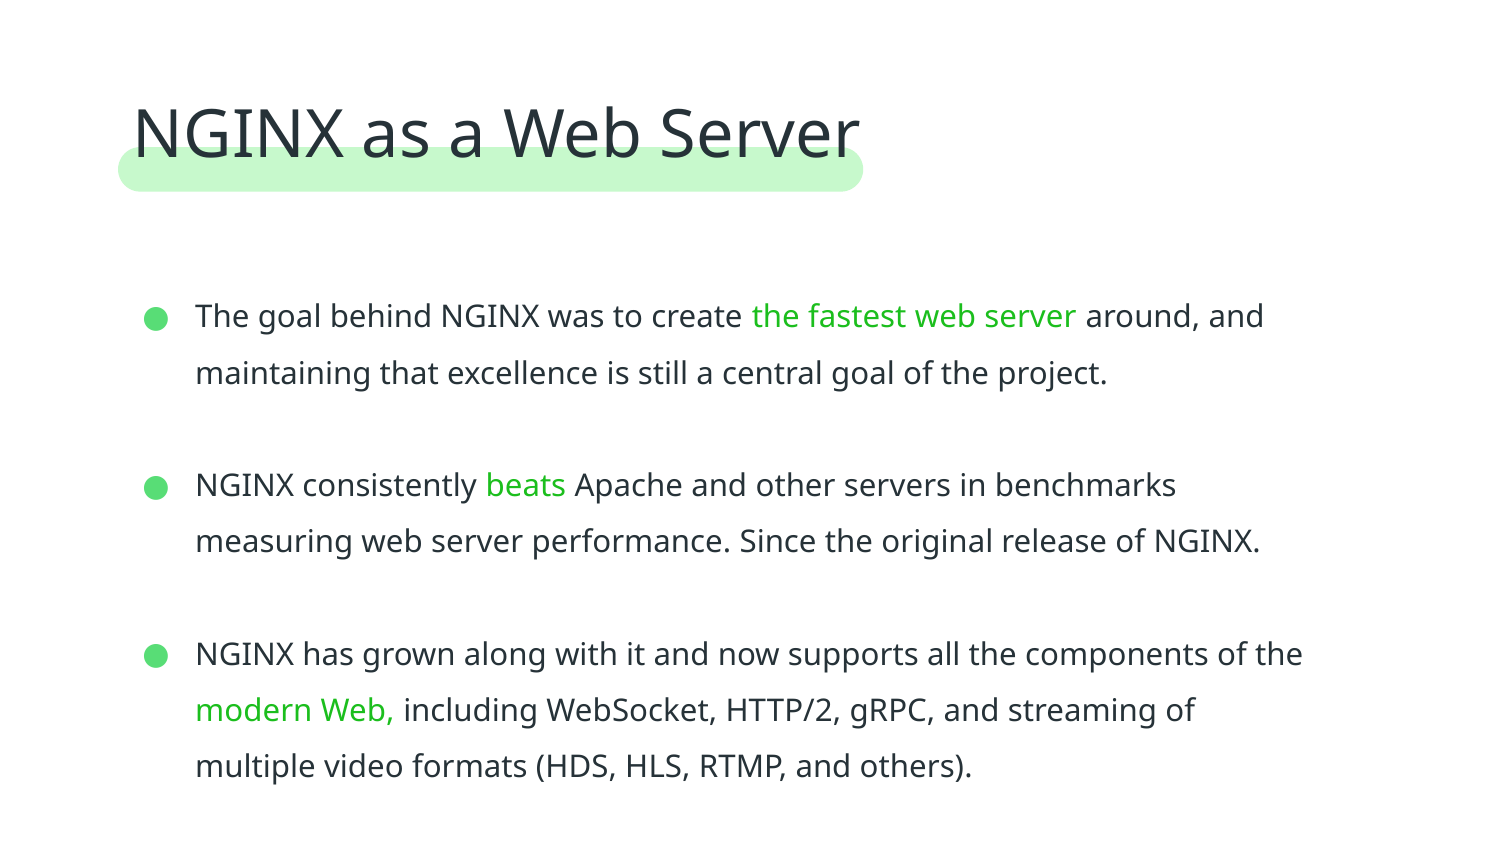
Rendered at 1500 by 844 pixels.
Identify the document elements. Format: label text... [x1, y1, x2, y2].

text_box NGINX as a Web Server [118, 76, 1382, 177]
text_box The goal behind NGINX was to create the fastest web server around, and maintaining that excellence is still a central goal of the project. NGINX consistently beats Apache and other servers in benchmarks measuring web server performance. Since the original release of NGINX. NGINX has grown along with it and now supports all the components of the modern Web, including WebSocket, HTTP/2, gRPC, and streaming of multiple video formats (HDS, HLS, RTMP, and others). [105, 263, 1339, 799]
text_box [119, 177, 862, 192]
